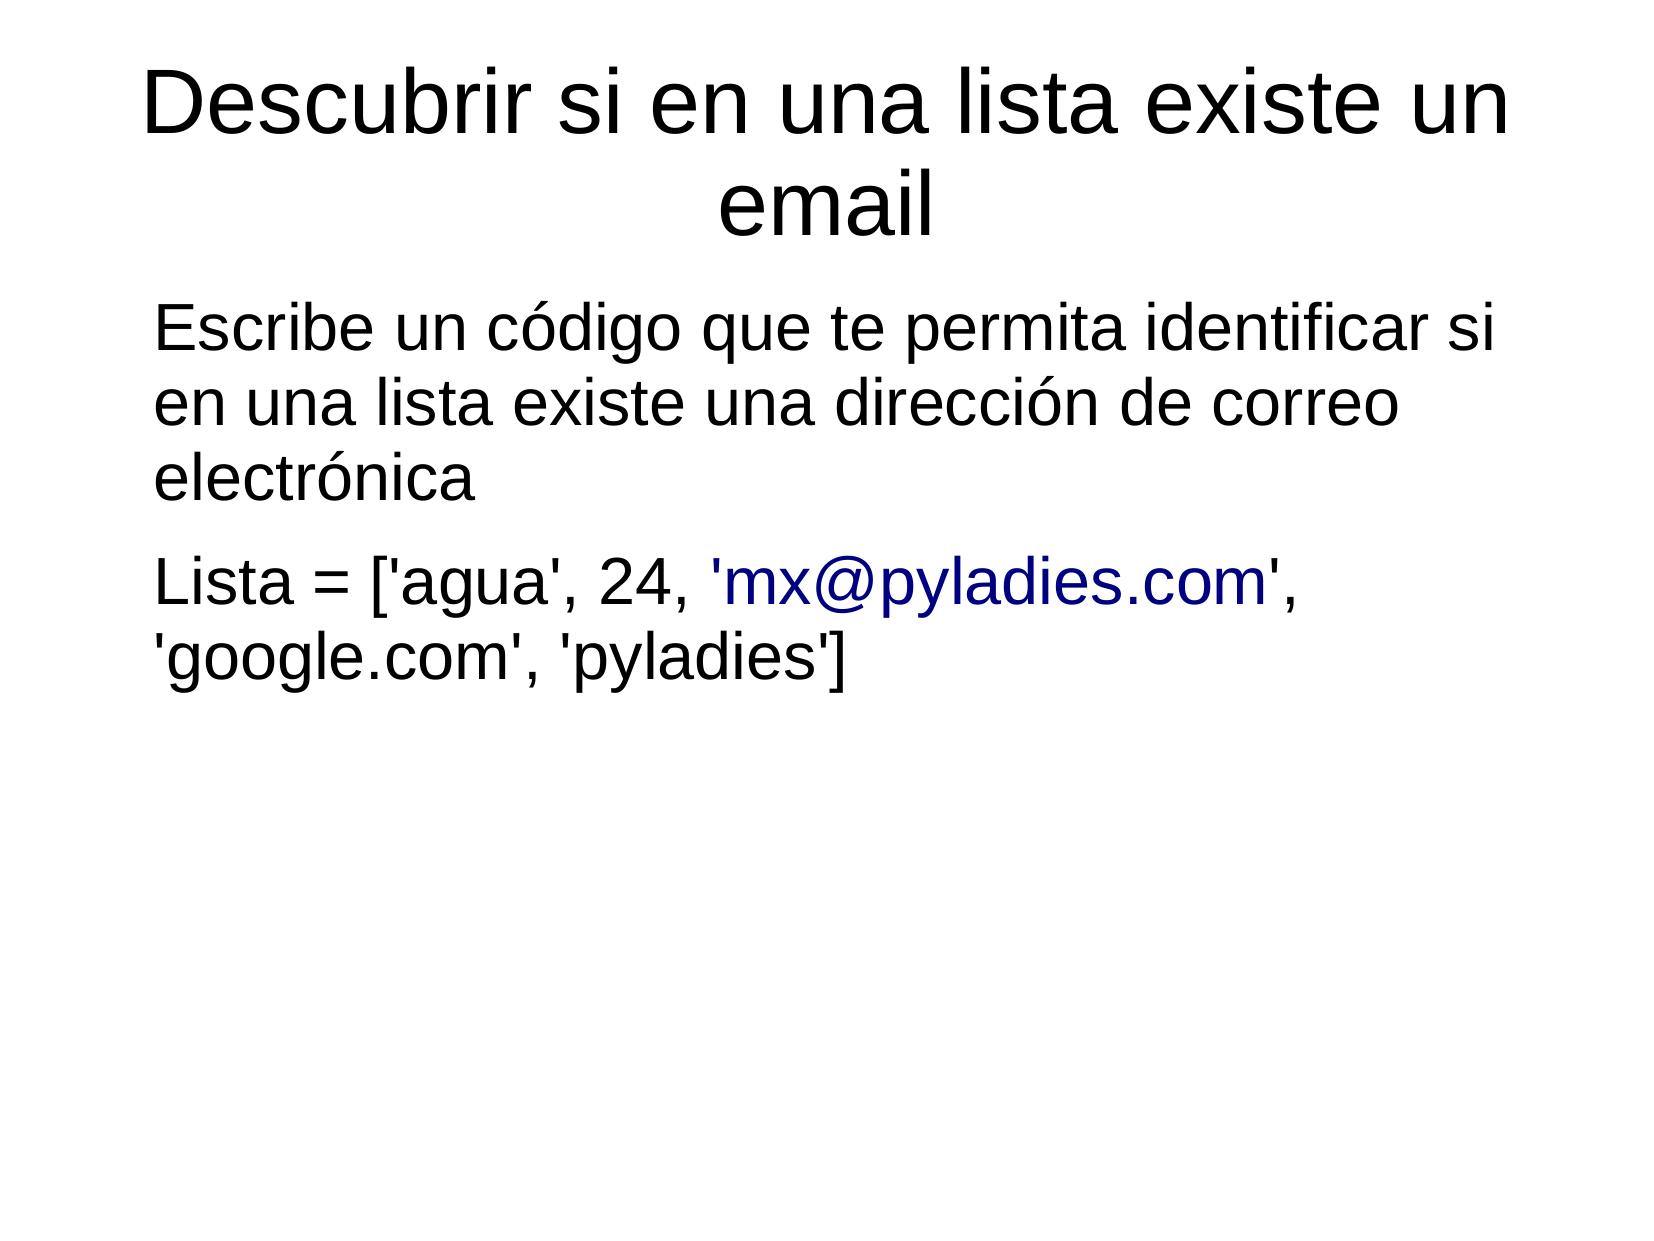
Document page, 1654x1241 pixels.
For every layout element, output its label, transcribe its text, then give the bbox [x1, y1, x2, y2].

list Escribe un código que te permita identificar si en una lista existe una dirección de correo electrónica Lista = ['agua', 24, 'mx@pyladies.com', 'google.com', 'pyladies'] [82, 290, 1571, 1010]
title Descubrir si en una lista existe un email [82, 49, 1571, 257]
